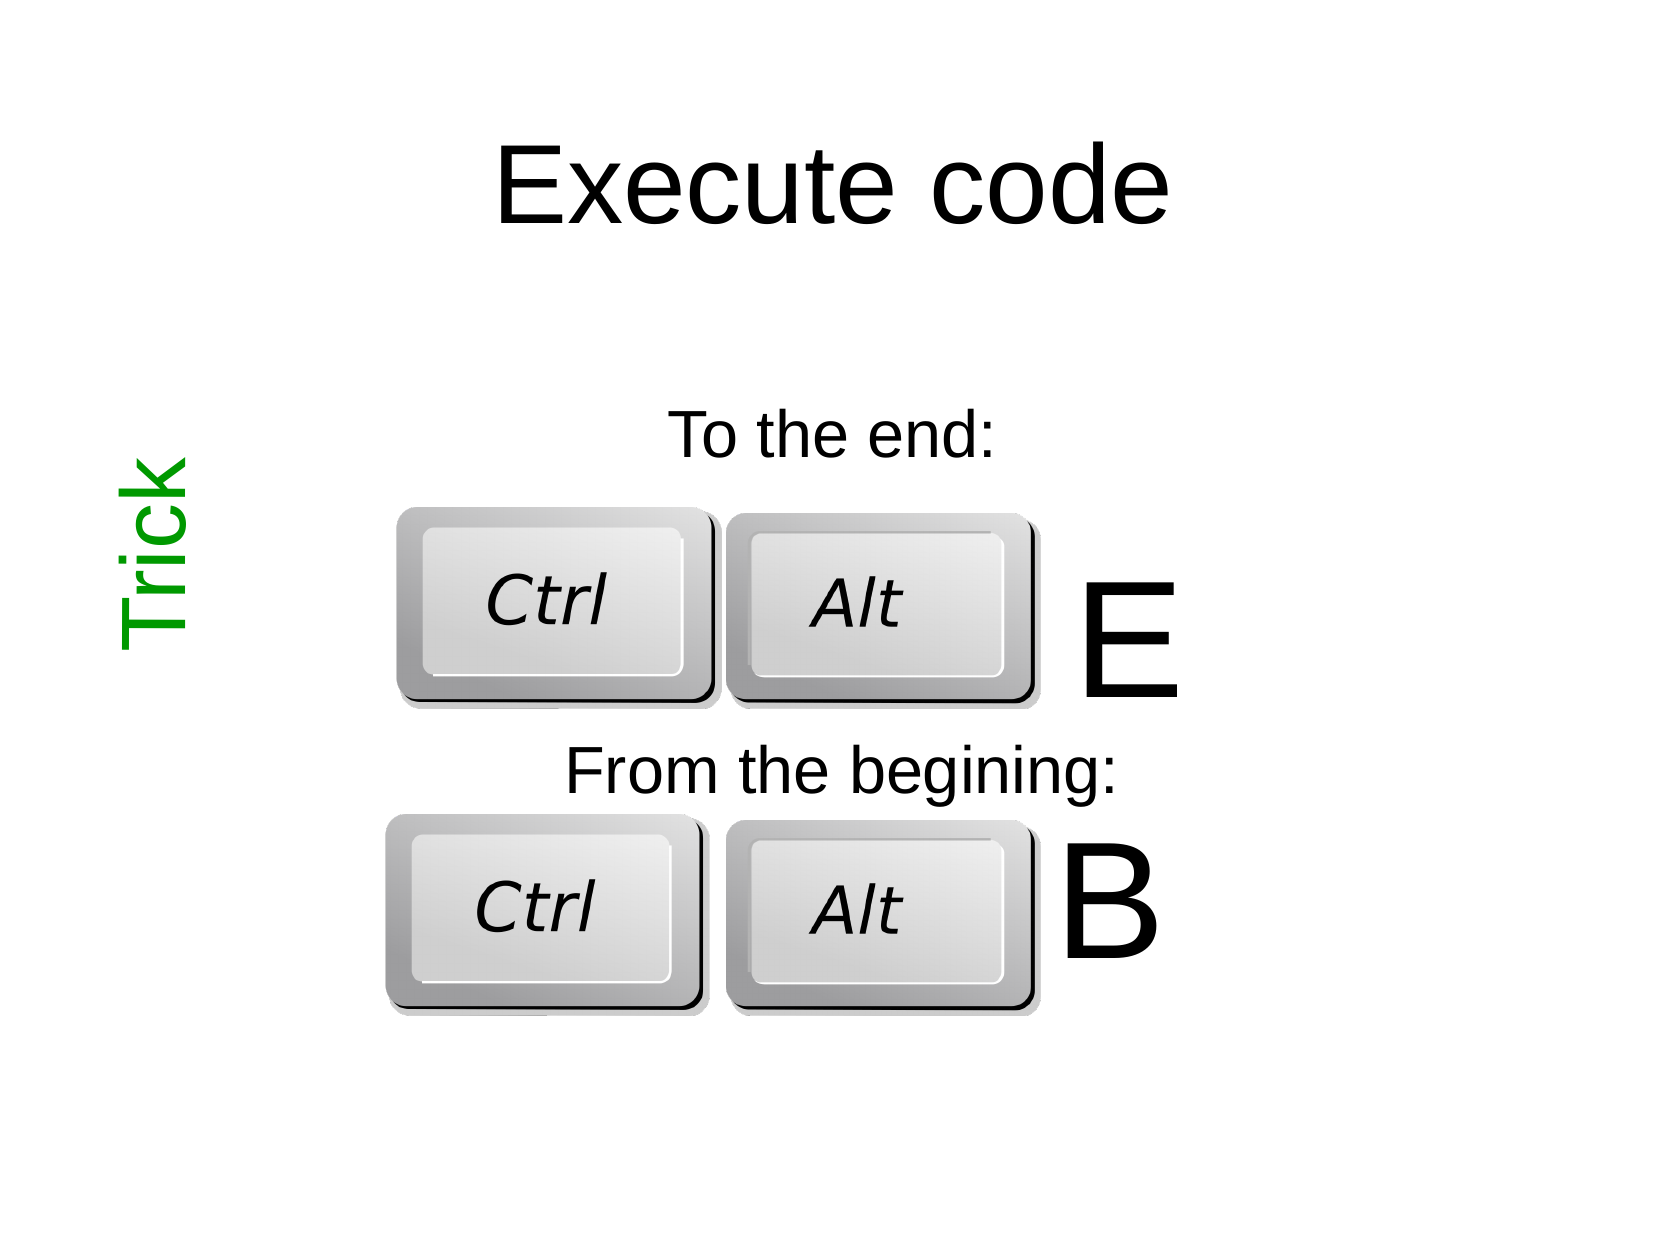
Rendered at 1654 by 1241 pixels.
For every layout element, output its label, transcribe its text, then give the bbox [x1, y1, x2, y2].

picture [377, 507, 1063, 709]
subtitle Execute code To the end: E From the begining: B [94, 47, 1571, 1146]
picture [366, 814, 1063, 1016]
title Trick [48, 0, 260, 1241]
